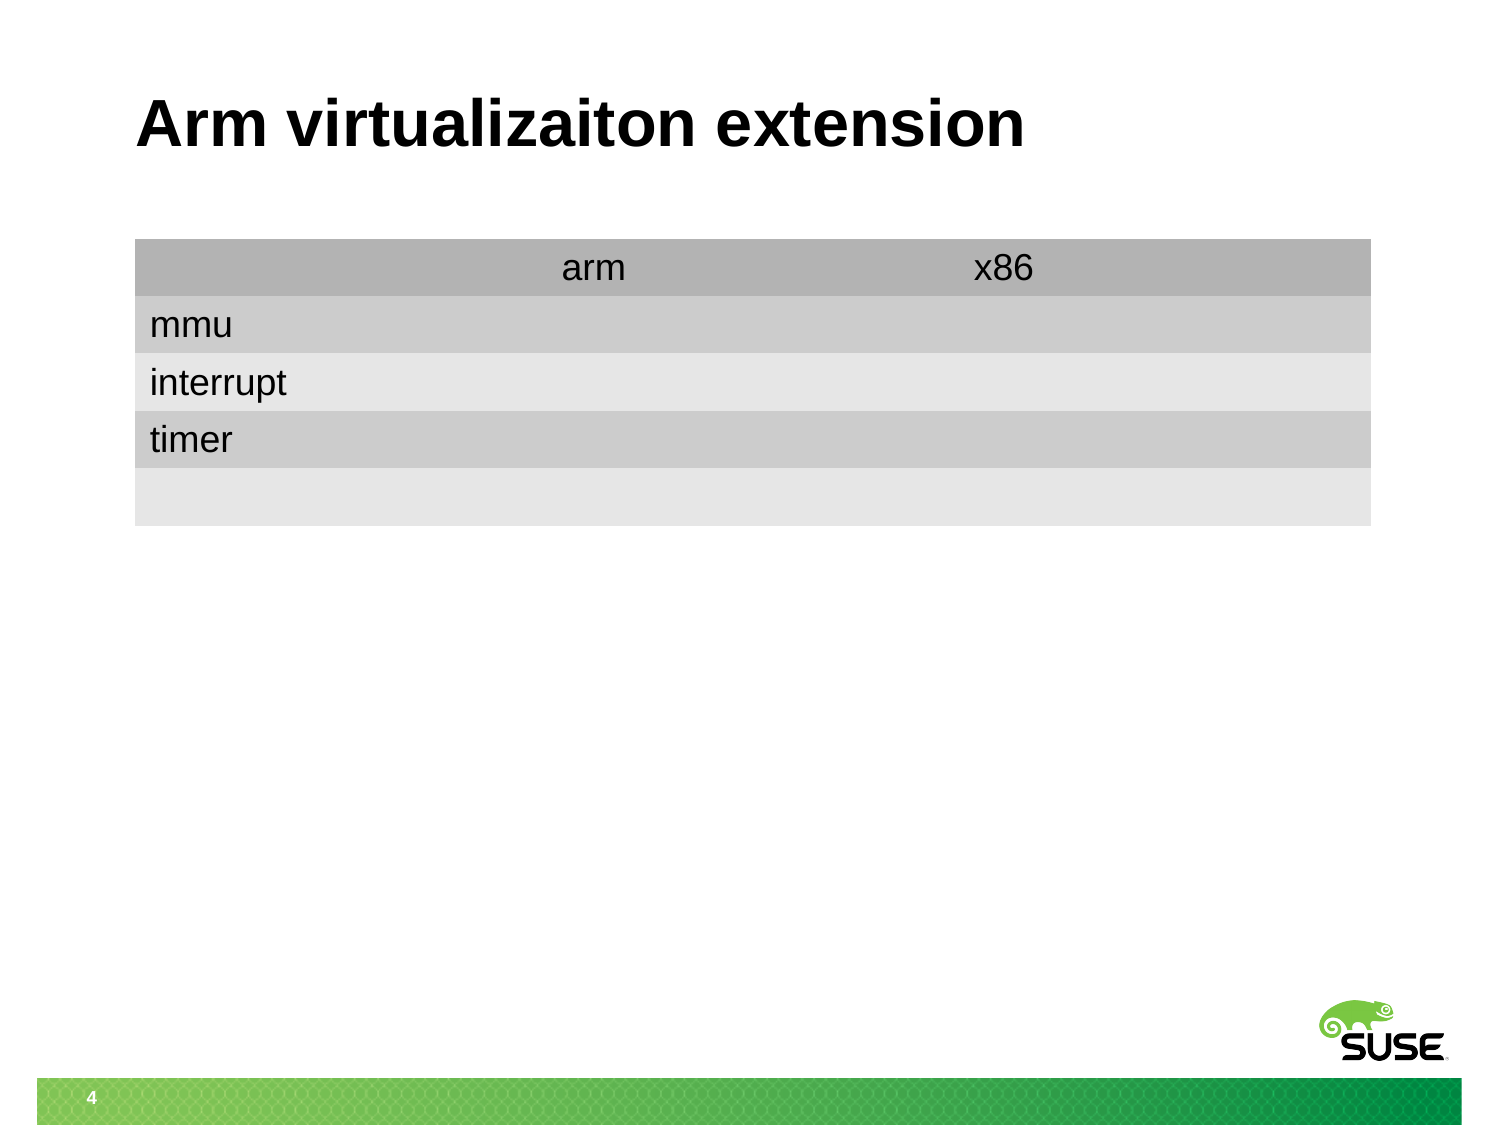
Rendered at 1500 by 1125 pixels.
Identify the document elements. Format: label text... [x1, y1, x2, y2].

table_cell [959, 468, 1371, 526]
table_cell [959, 411, 1371, 468]
table_header x86 [959, 239, 1371, 296]
title Arm virtualizaiton extension [135, 41, 1372, 204]
table_cell [135, 468, 547, 526]
table_cell [547, 353, 959, 411]
picture [1319, 1000, 1449, 1061]
table_cell [547, 411, 959, 468]
table_header [135, 239, 547, 296]
table_cell [547, 468, 959, 526]
table_cell [959, 296, 1371, 353]
table_header arm [547, 239, 959, 296]
table_cell [547, 296, 959, 353]
table_cell timer [135, 411, 547, 468]
table_cell mmu [135, 296, 547, 353]
picture [37, 1078, 1462, 1125]
table_cell [959, 353, 1371, 411]
table_cell interrupt [135, 353, 547, 411]
